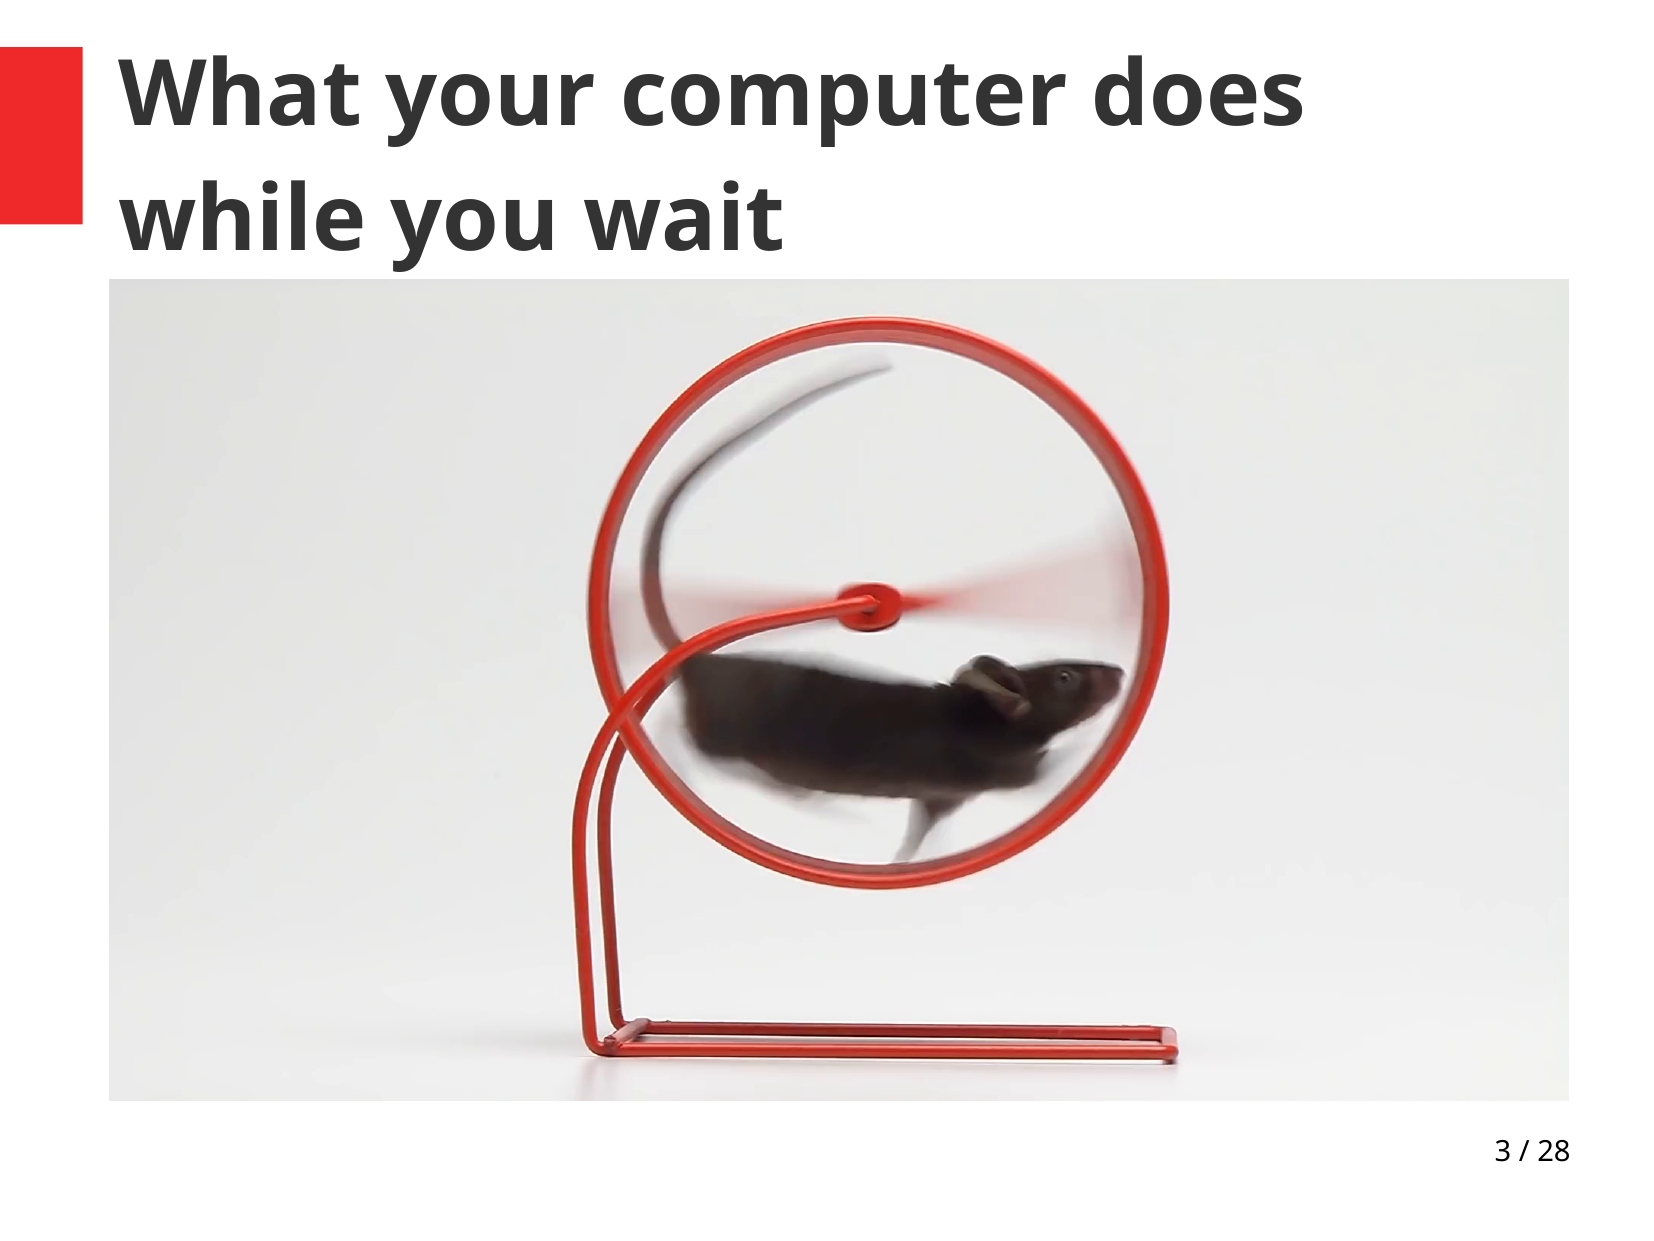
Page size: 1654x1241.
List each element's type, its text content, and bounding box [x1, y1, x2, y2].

text_box [108, 279, 1570, 1101]
title What your computer does while you wait [118, 46, 1571, 260]
